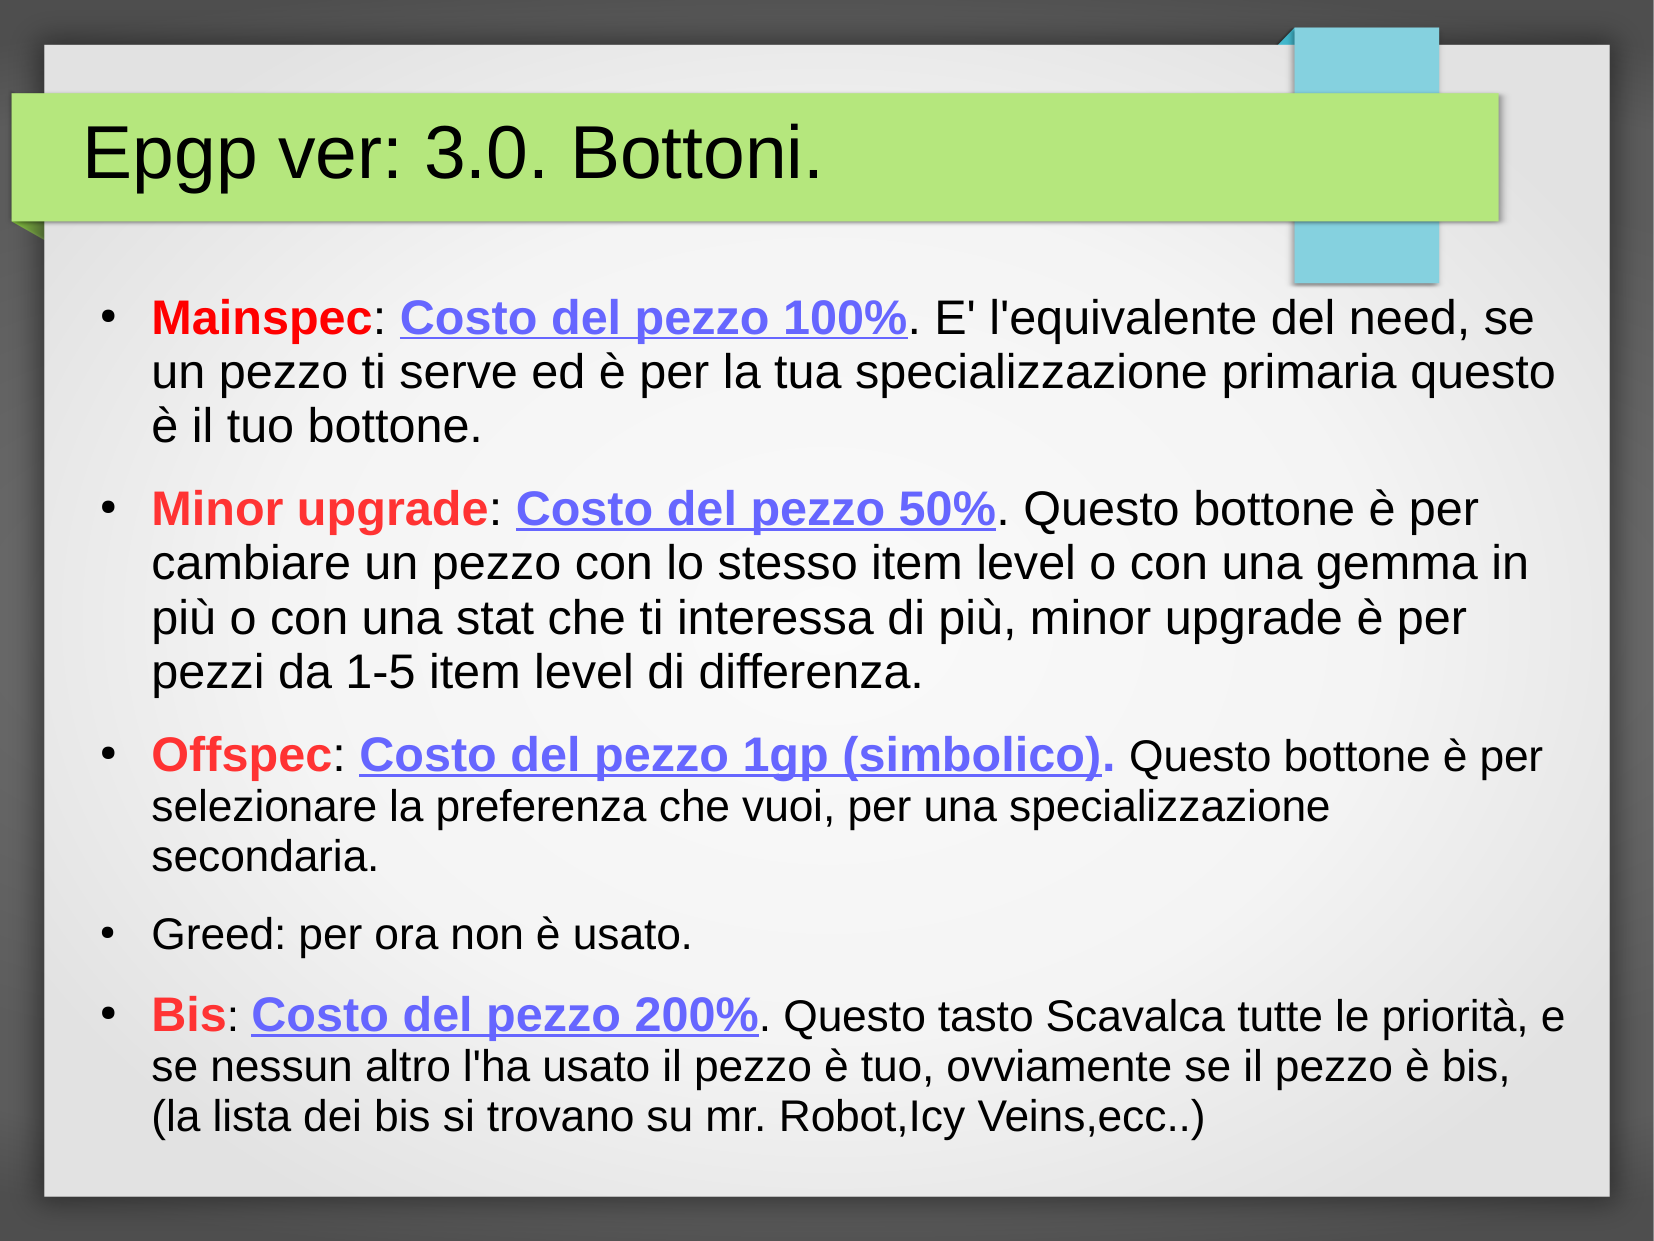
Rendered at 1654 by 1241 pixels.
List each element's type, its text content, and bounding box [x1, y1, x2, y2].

picture [0, 0, 1654, 1241]
title Epgp ver: 3.0. Bottoni. [82, 49, 1571, 257]
list Mainspec: Costo del pezzo 100%. E' l'equivalente del need, se un pezzo ti serve ed è per la tua specializzazione primaria questo è il tuo bottone. Minor upgrade: Costo del pezzo 50%. Questo bottone è per cambiare un pezzo con lo stesso item level o con una gemma in più o con una stat che ti interessa di più, minor upgrade è per pezzi da 1-5 item level di differenza. Offspec: Costo del pezzo 1gp (simbolico). Questo bottone è per selezionare la preferenza che vuoi, per una specializzazione secondaria. Greed: per ora non è usato. Bis: Costo del pezzo 200%. Questo tasto Scavalca tutte le priorità, e se nessun altro l'ha usato il pezzo è tuo, ovviamente se il pezzo è bis, (la lista dei bis si trovano su mr. Robot,Icy Veins,ecc..) [82, 290, 1571, 1146]
